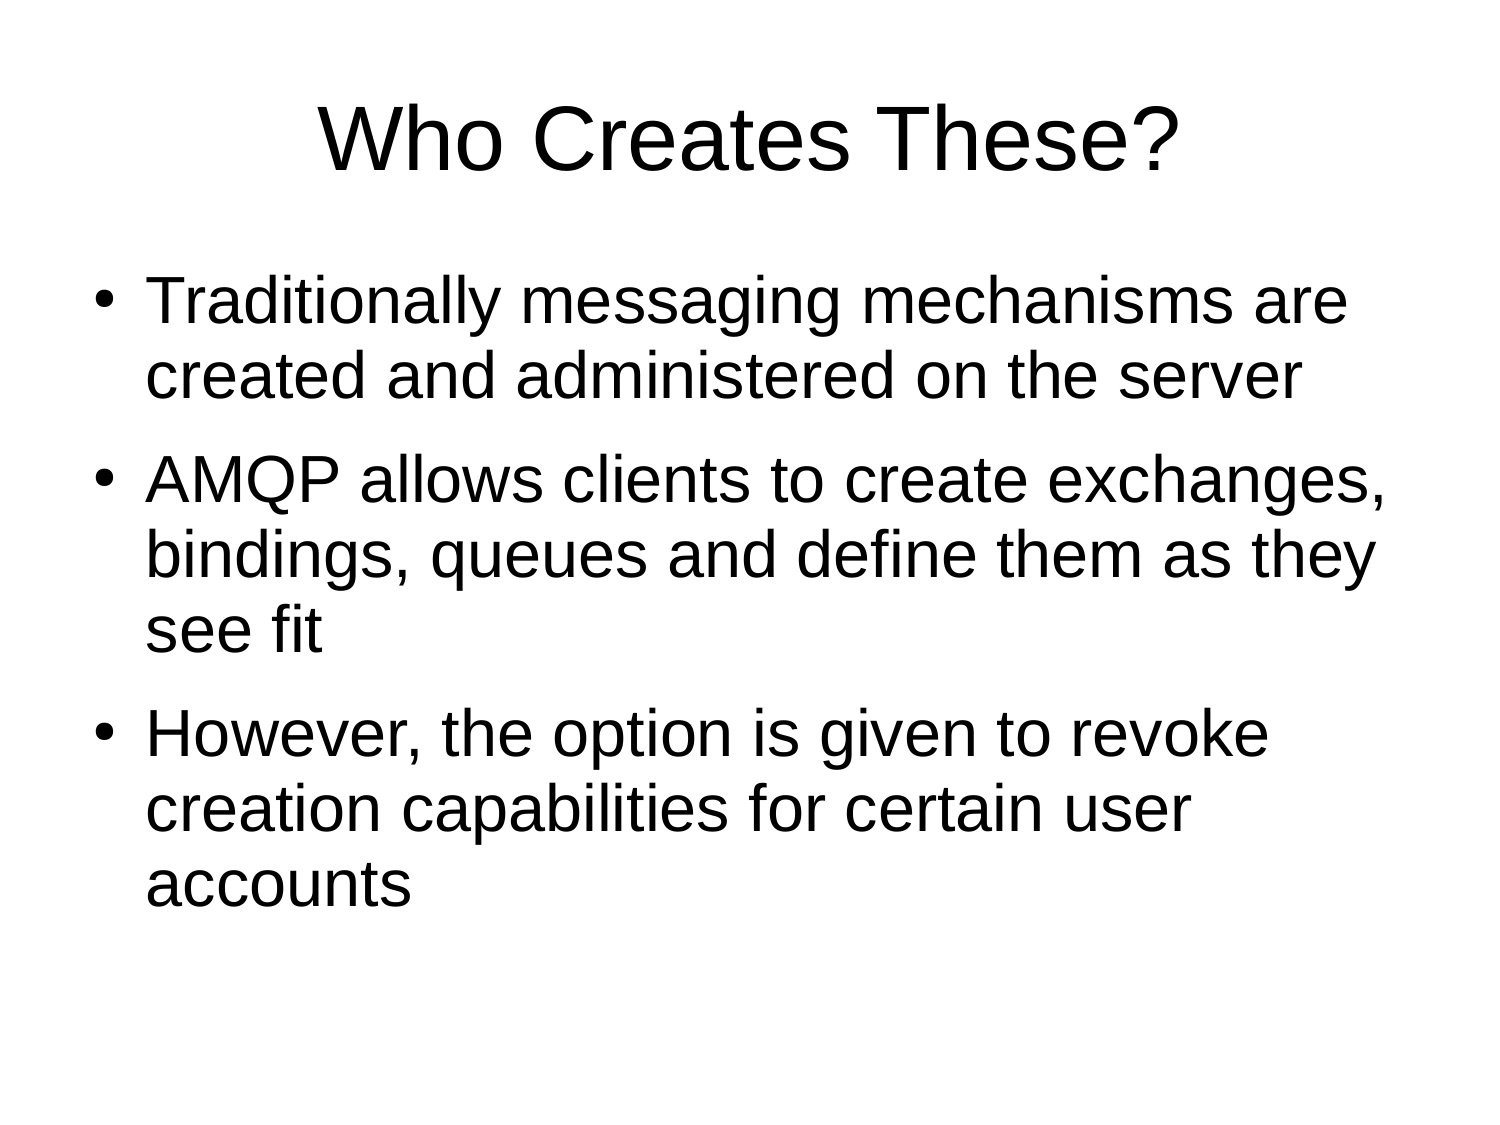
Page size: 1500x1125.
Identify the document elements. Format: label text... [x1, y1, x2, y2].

title Who Creates These? [75, 52, 1425, 226]
list Traditionally messaging mechanisms are created and administered on the server AMQP allows clients to create exchanges, bindings, queues and define them as they see fit However, the option is given to revoke creation capabilities for certain user accounts [75, 263, 1425, 1006]
